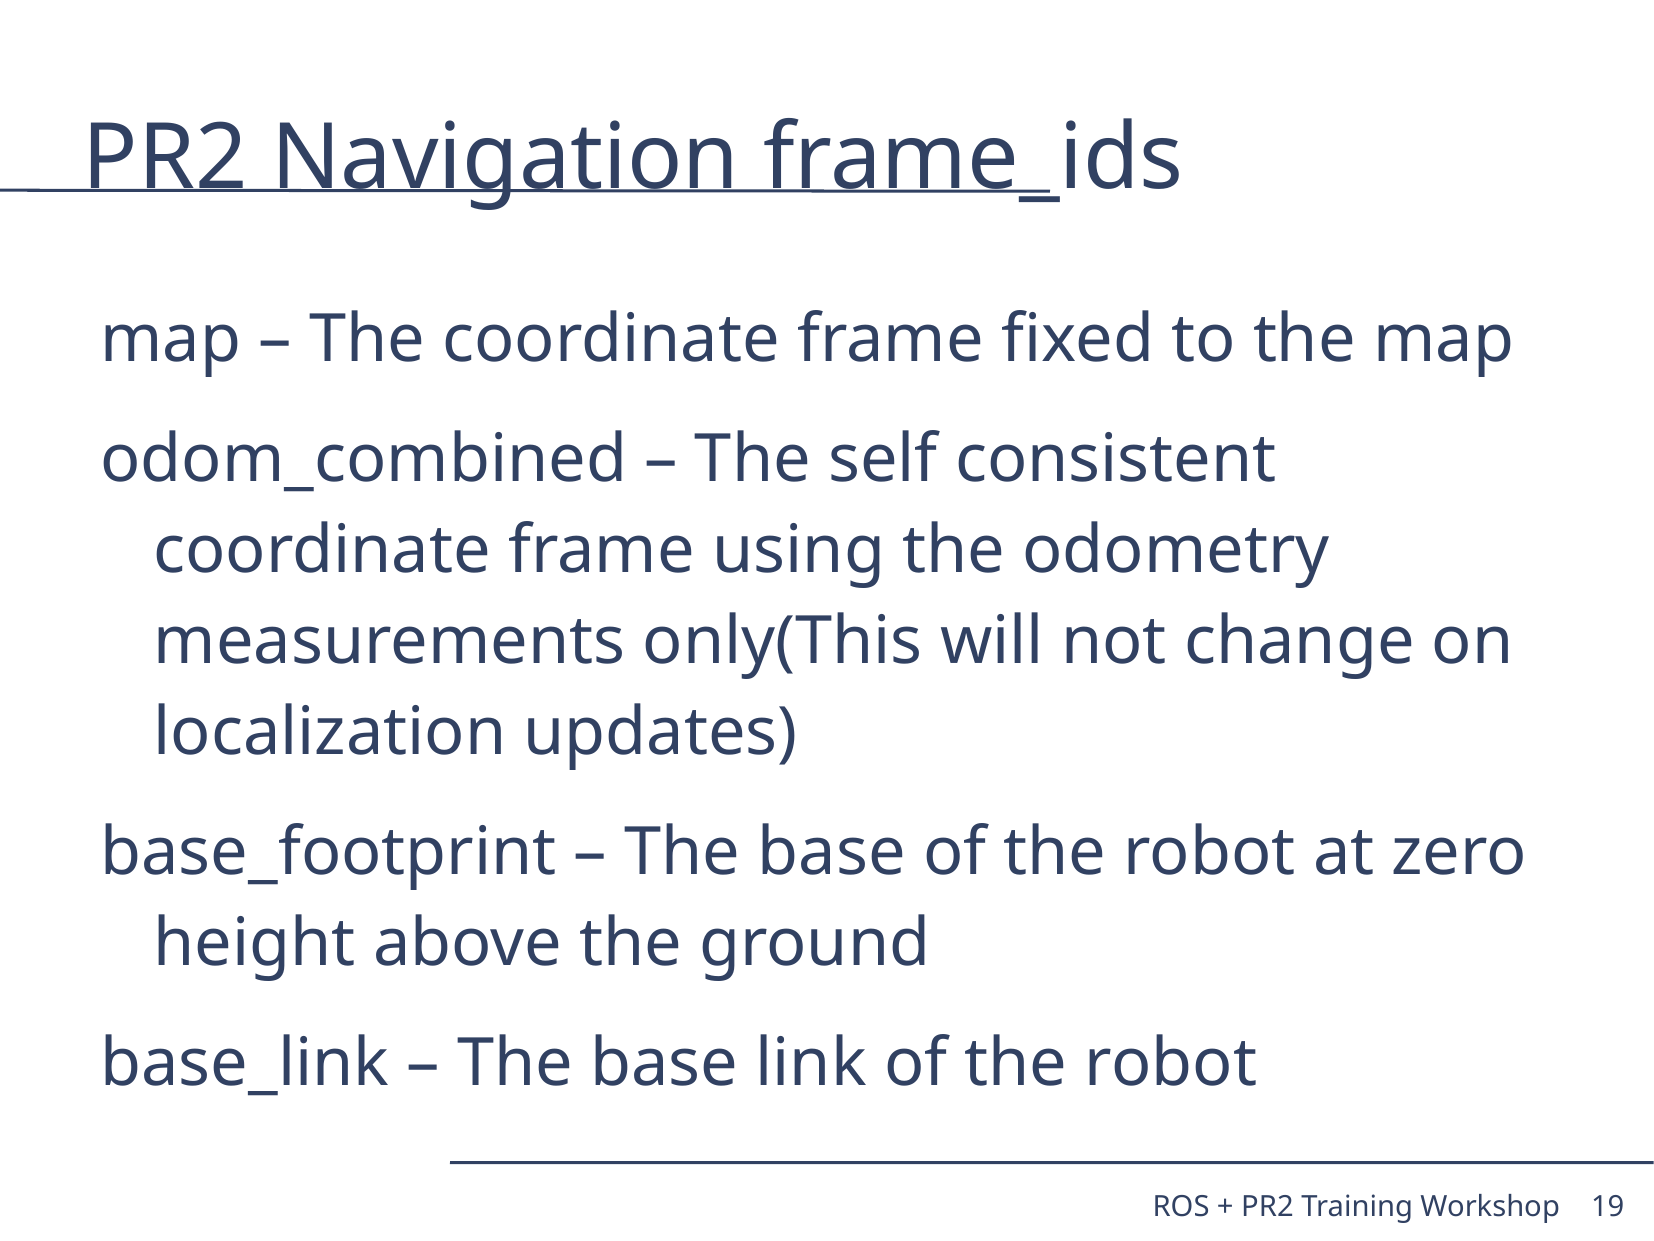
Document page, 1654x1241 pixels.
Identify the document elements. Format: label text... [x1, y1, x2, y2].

title PR2 Navigation frame_ids [82, 49, 1571, 257]
list map – The coordinate frame fixed to the map odom_combined – The self consistent coordinate frame using the odometry measurements only(This will not change on localization updates) base_footprint – The base of the robot at zero height above the ground base_link – The base link of the robot [82, 290, 1571, 1109]
